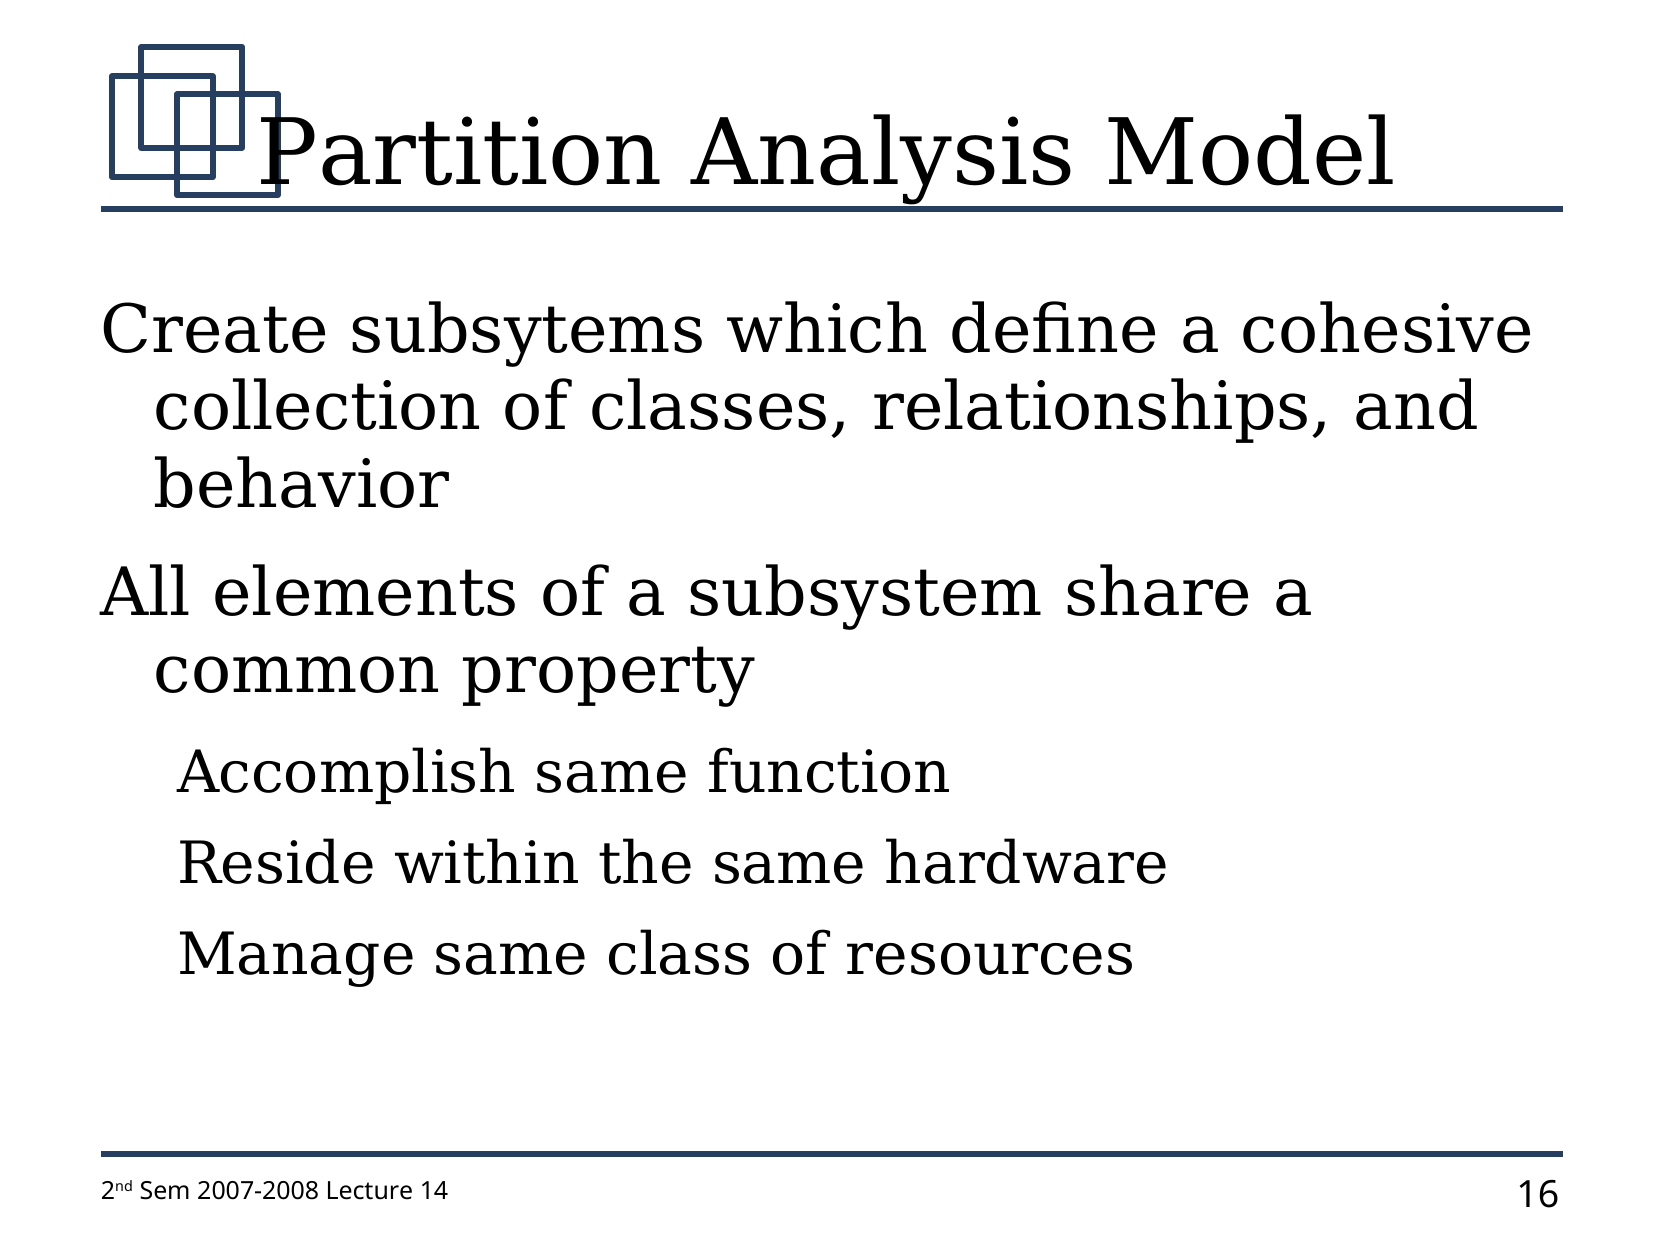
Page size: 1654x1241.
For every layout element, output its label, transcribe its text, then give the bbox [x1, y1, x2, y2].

list Create subsytems which define a cohesive collection of classes, relationships, and behavior All elements of a subsystem share a common property Accomplish same function Reside within the same hardware Manage same class of resources [82, 290, 1571, 1109]
title Partition Analysis Model [82, 49, 1571, 257]
